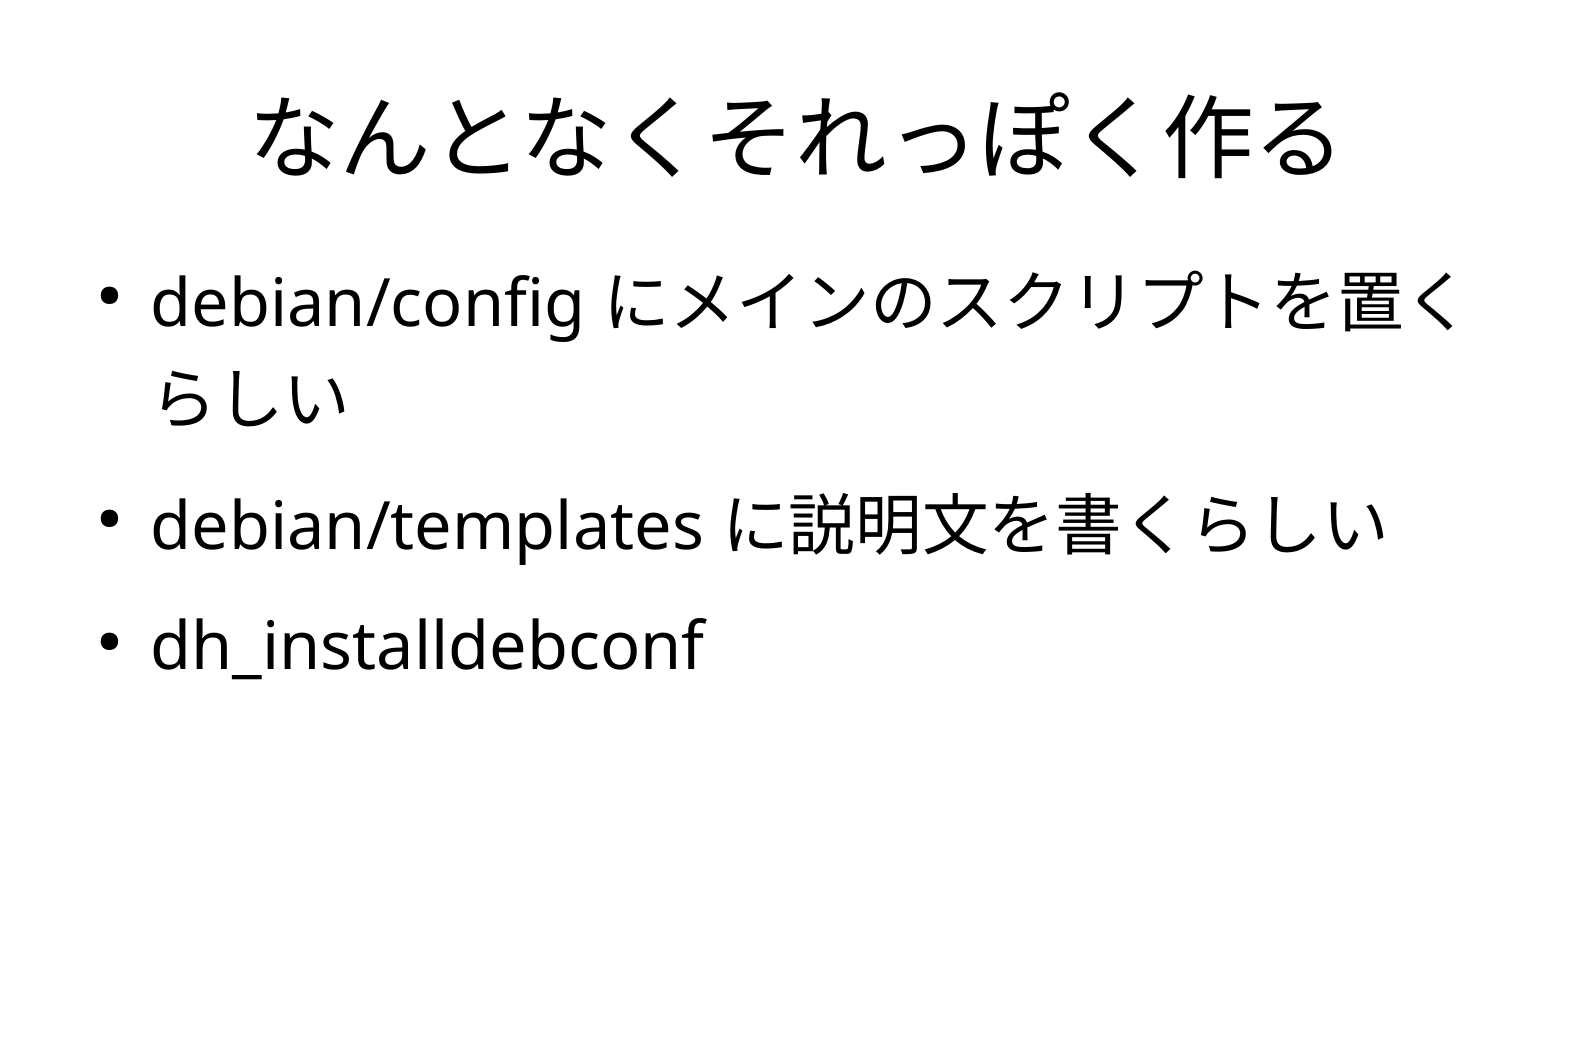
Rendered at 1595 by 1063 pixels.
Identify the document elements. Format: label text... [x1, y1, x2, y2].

list debian/config にメインのスクリプトを置くらしい debian/templates に説明文を書くらしい dh_installdebconf [79, 248, 1515, 951]
title なんとなくそれっぽく作る [79, 49, 1515, 213]
